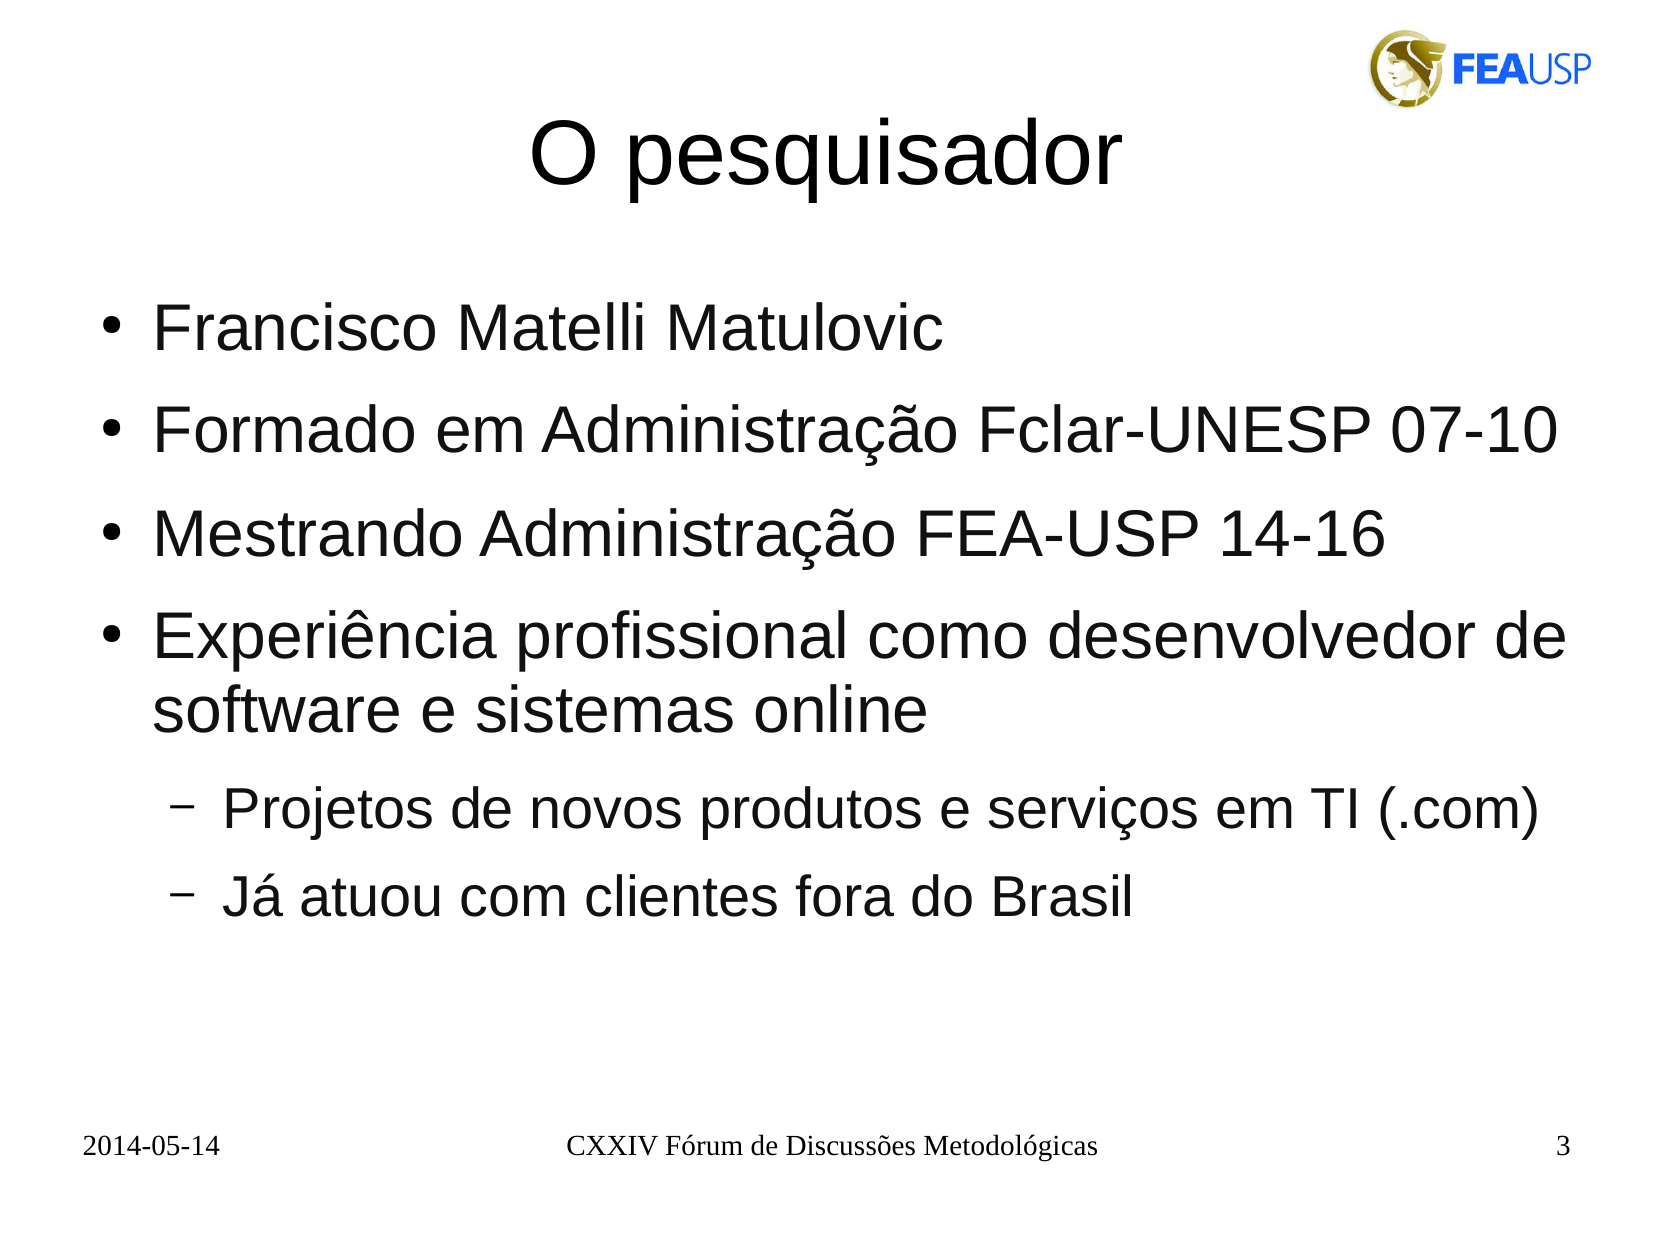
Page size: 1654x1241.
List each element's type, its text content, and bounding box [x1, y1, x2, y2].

picture [1366, 29, 1591, 110]
list Francisco Matelli Matulovic Formado em Administração Fclar-UNESP 07-10 Mestrando Administração FEA-USP 14-16 Experiência profissional como desenvolvedor de software e sistemas online Projetos de novos produtos e serviços em TI (.com) Já atuou com clientes fora do Brasil [82, 290, 1571, 1010]
title O pesquisador [82, 49, 1571, 257]
